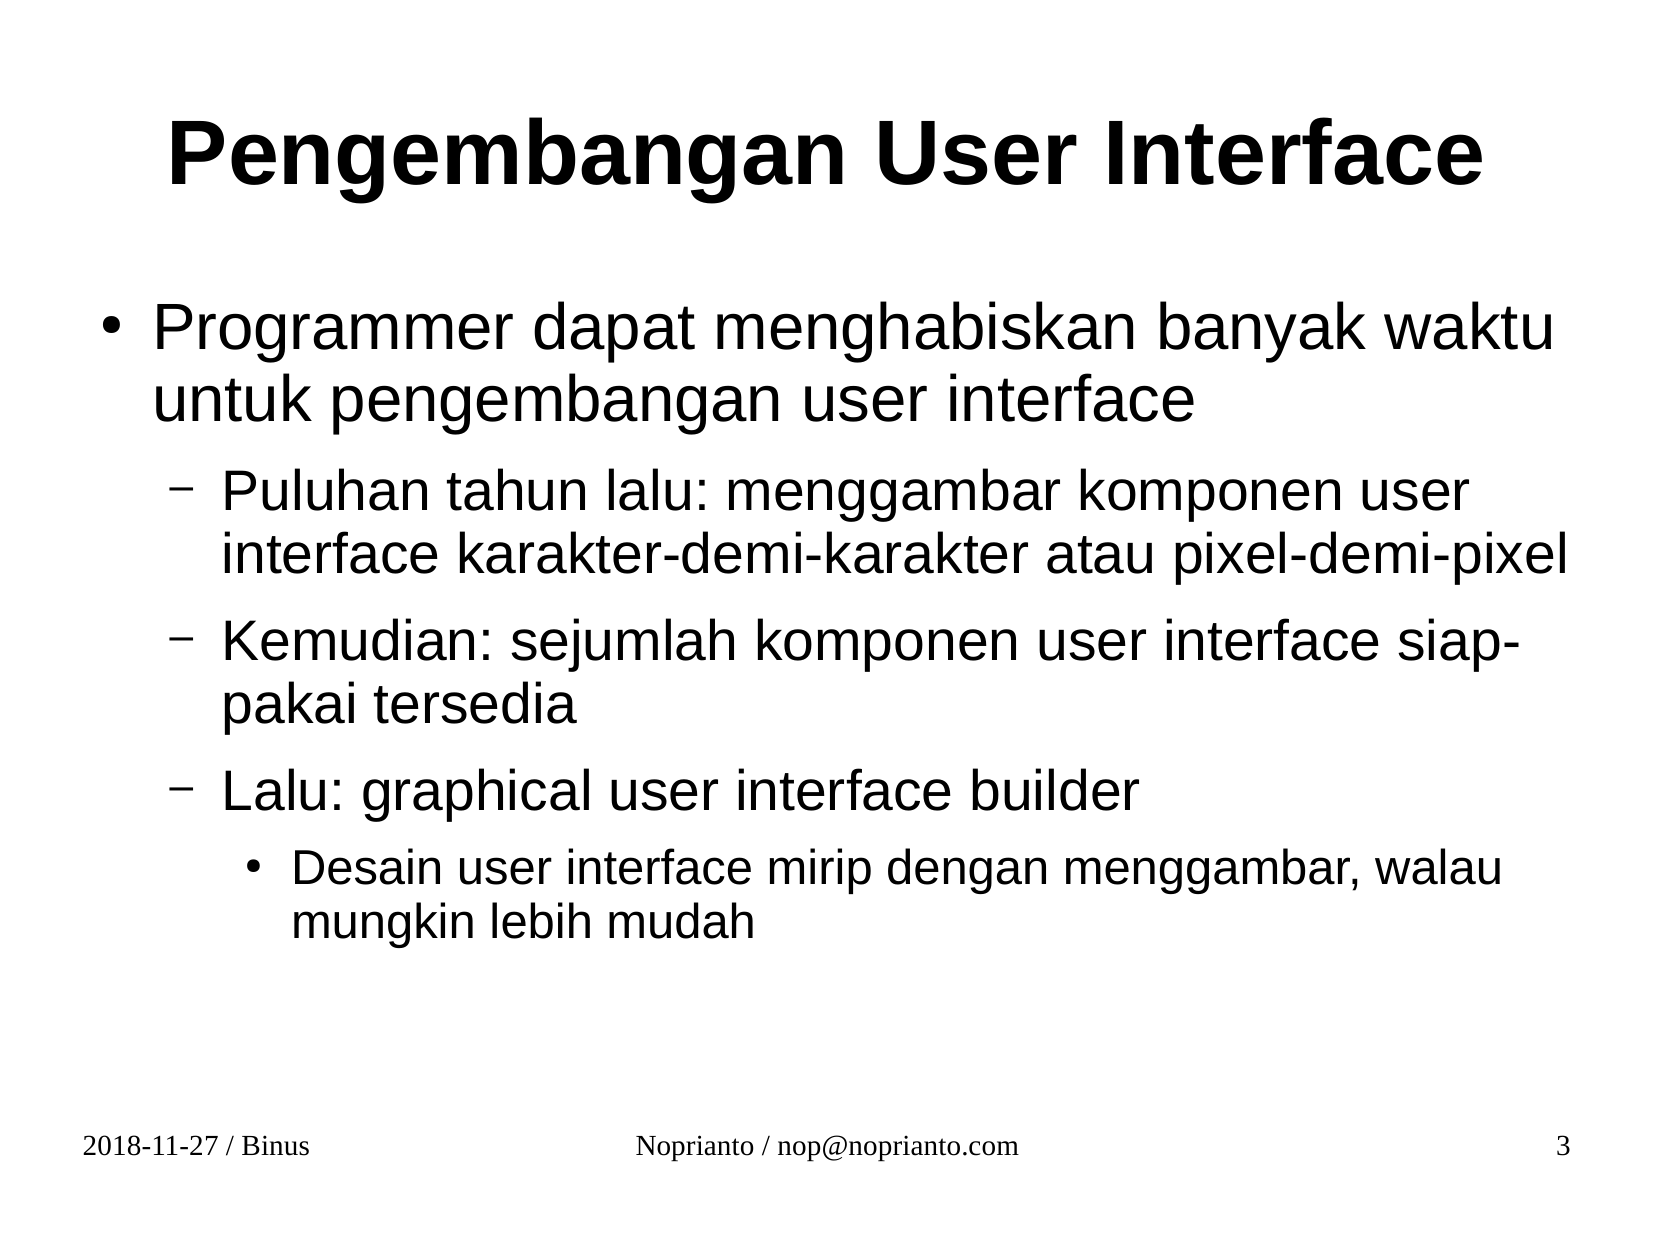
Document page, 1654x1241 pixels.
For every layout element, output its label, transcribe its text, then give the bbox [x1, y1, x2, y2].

list Programmer dapat menghabiskan banyak waktu untuk pengembangan user interface Puluhan tahun lalu: menggambar komponen user interface karakter-demi-karakter atau pixel-demi-pixel Kemudian: sejumlah komponen user interface siap-pakai tersedia Lalu: graphical user interface builder Desain user interface mirip dengan menggambar, walau mungkin lebih mudah [82, 290, 1571, 1010]
title Pengembangan User Interface [82, 49, 1571, 257]
